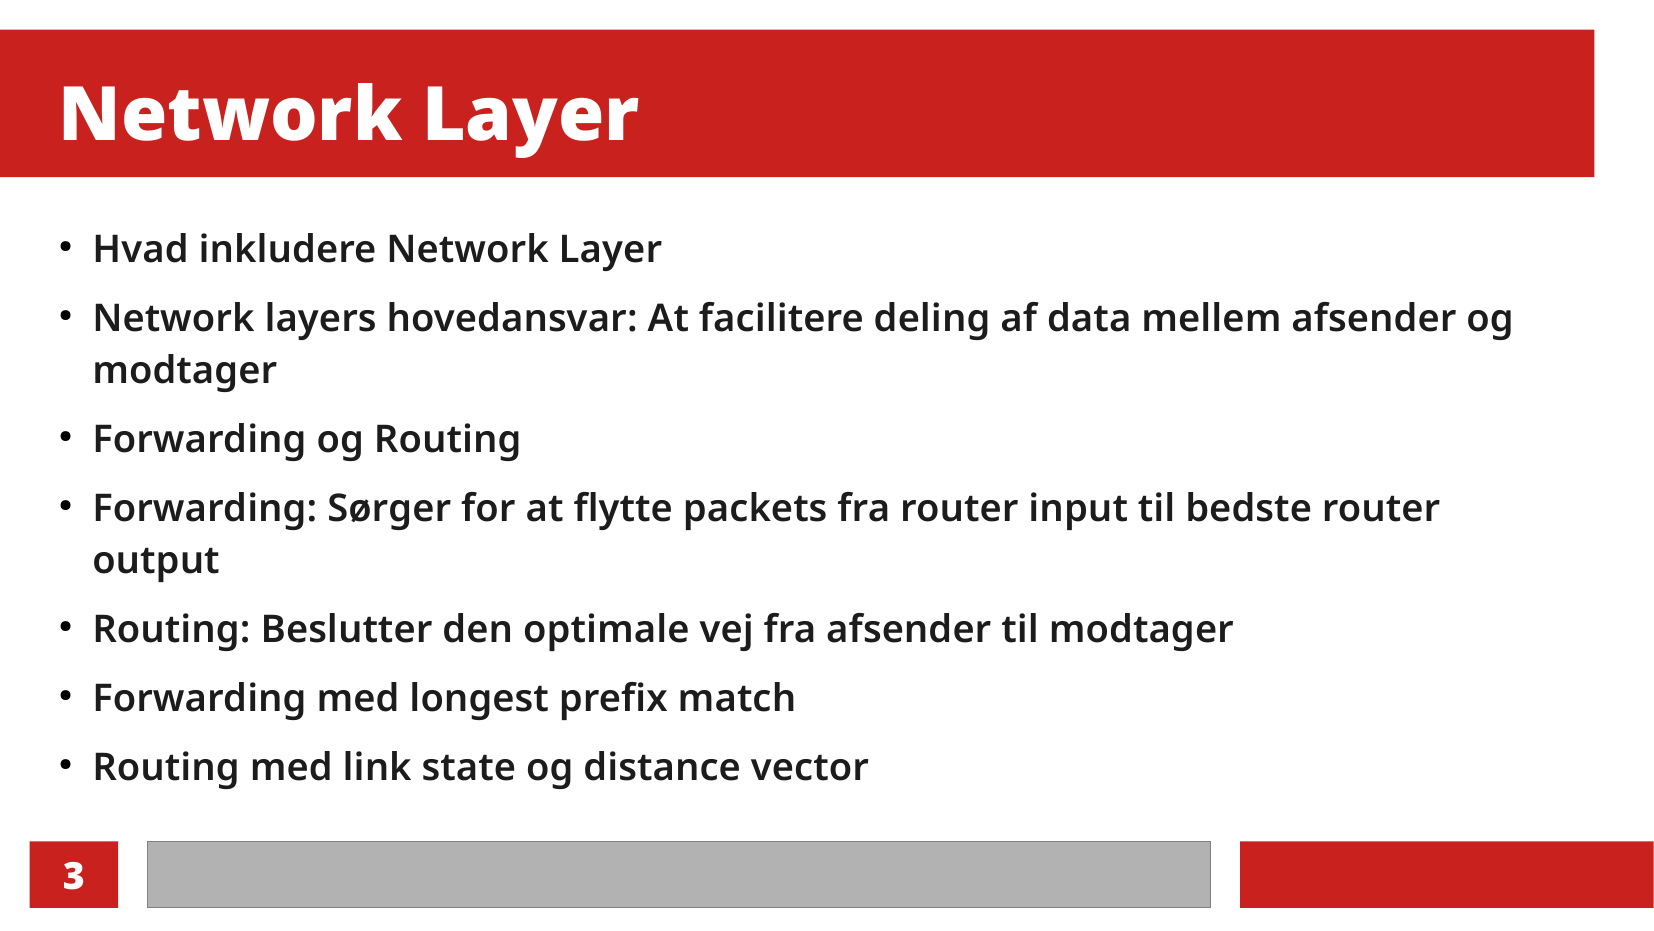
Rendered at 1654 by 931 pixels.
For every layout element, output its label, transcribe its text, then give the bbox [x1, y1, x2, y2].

title Network Layer [59, 44, 1595, 163]
list Hvad inkludere Network Layer Network layers hovedansvar: At facilitere deling af data mellem afsender og modtager Forwarding og Routing Forwarding: Sørger for at flytte packets fra router input til bedste router output Routing: Beslutter den optimale vej fra afsender til modtager Forwarding med longest prefix match Routing med link state og distance vector [59, 221, 1565, 798]
